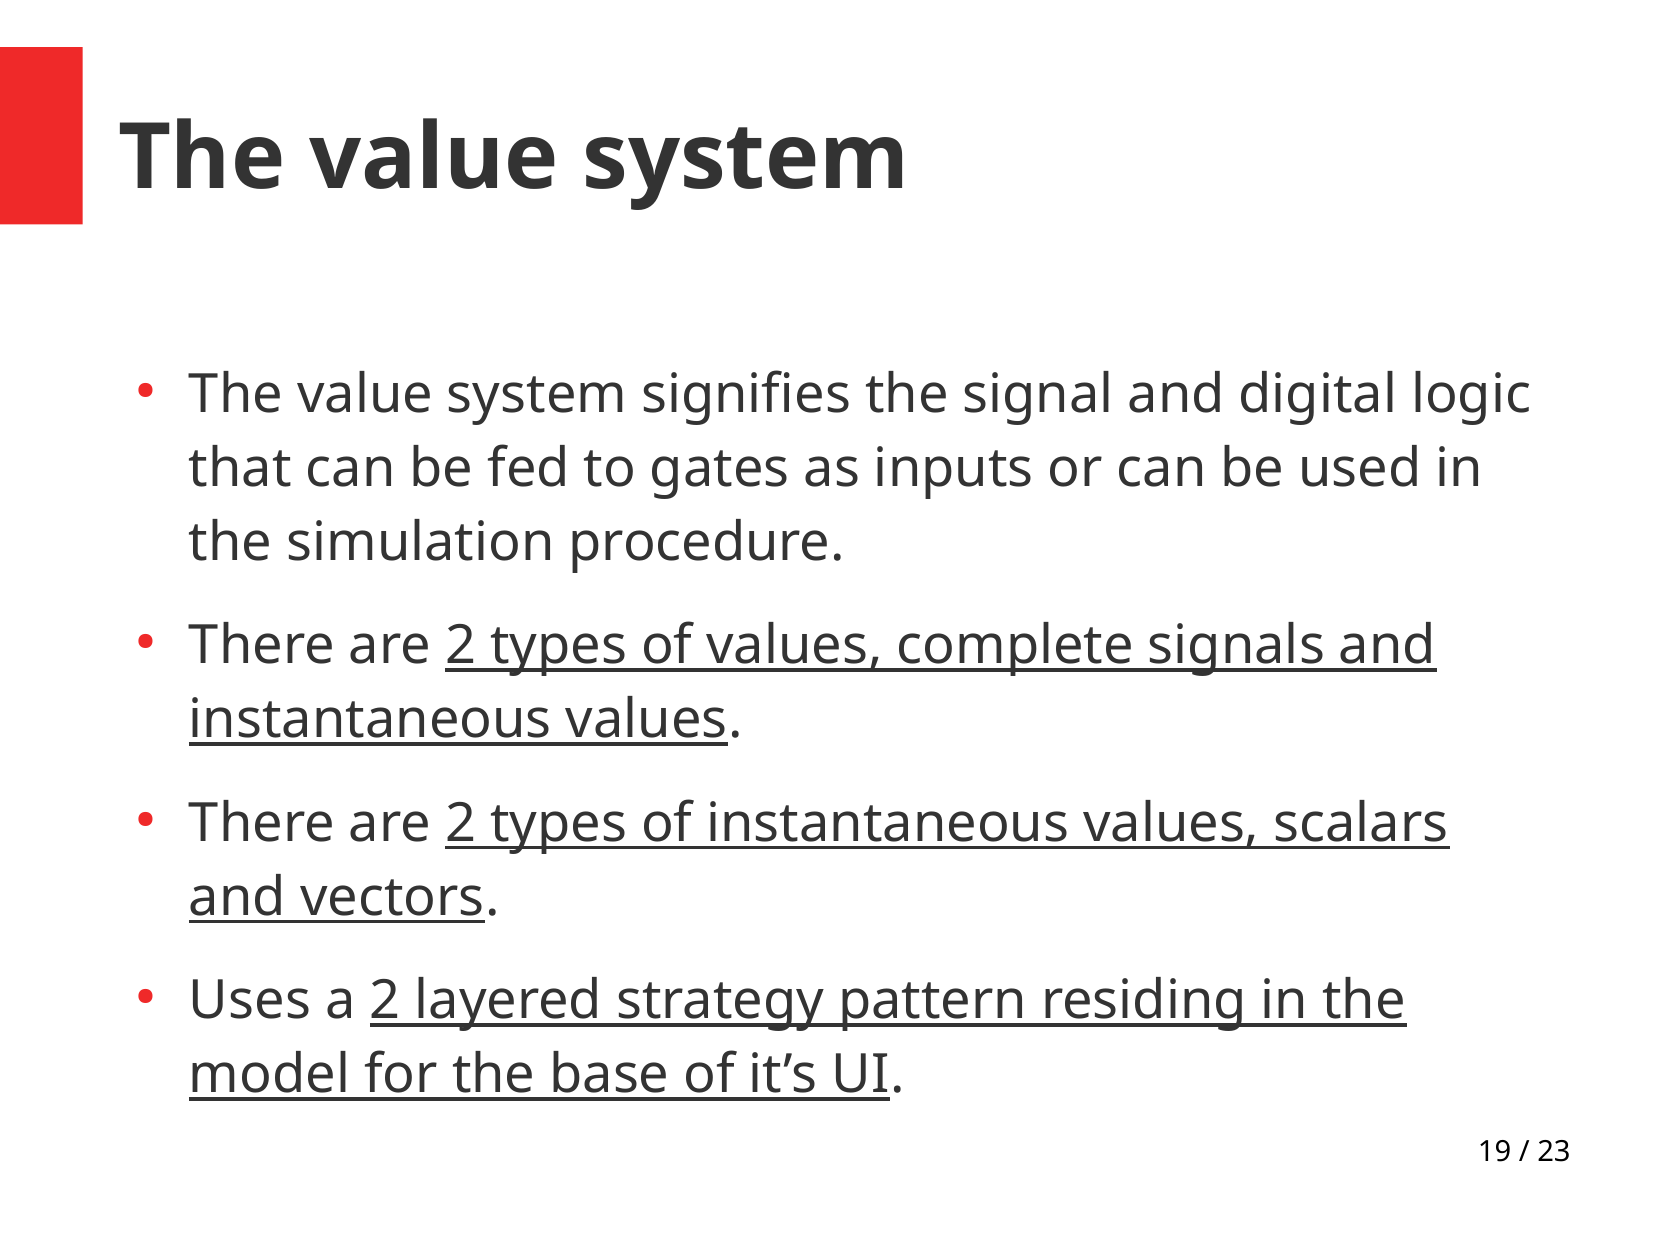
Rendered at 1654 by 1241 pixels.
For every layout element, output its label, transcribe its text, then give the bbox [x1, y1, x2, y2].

list The value system signifies the signal and digital logic that can be fed to gates as inputs or can be used in the simulation procedure. There are 2 types of values, complete signals and instantaneous values. There are 2 types of instantaneous values, scalars and vectors. Uses a 2 layered strategy pattern residing in the model for the base of it’s UI. [118, 354, 1536, 1074]
title The value system [118, 49, 1571, 257]
